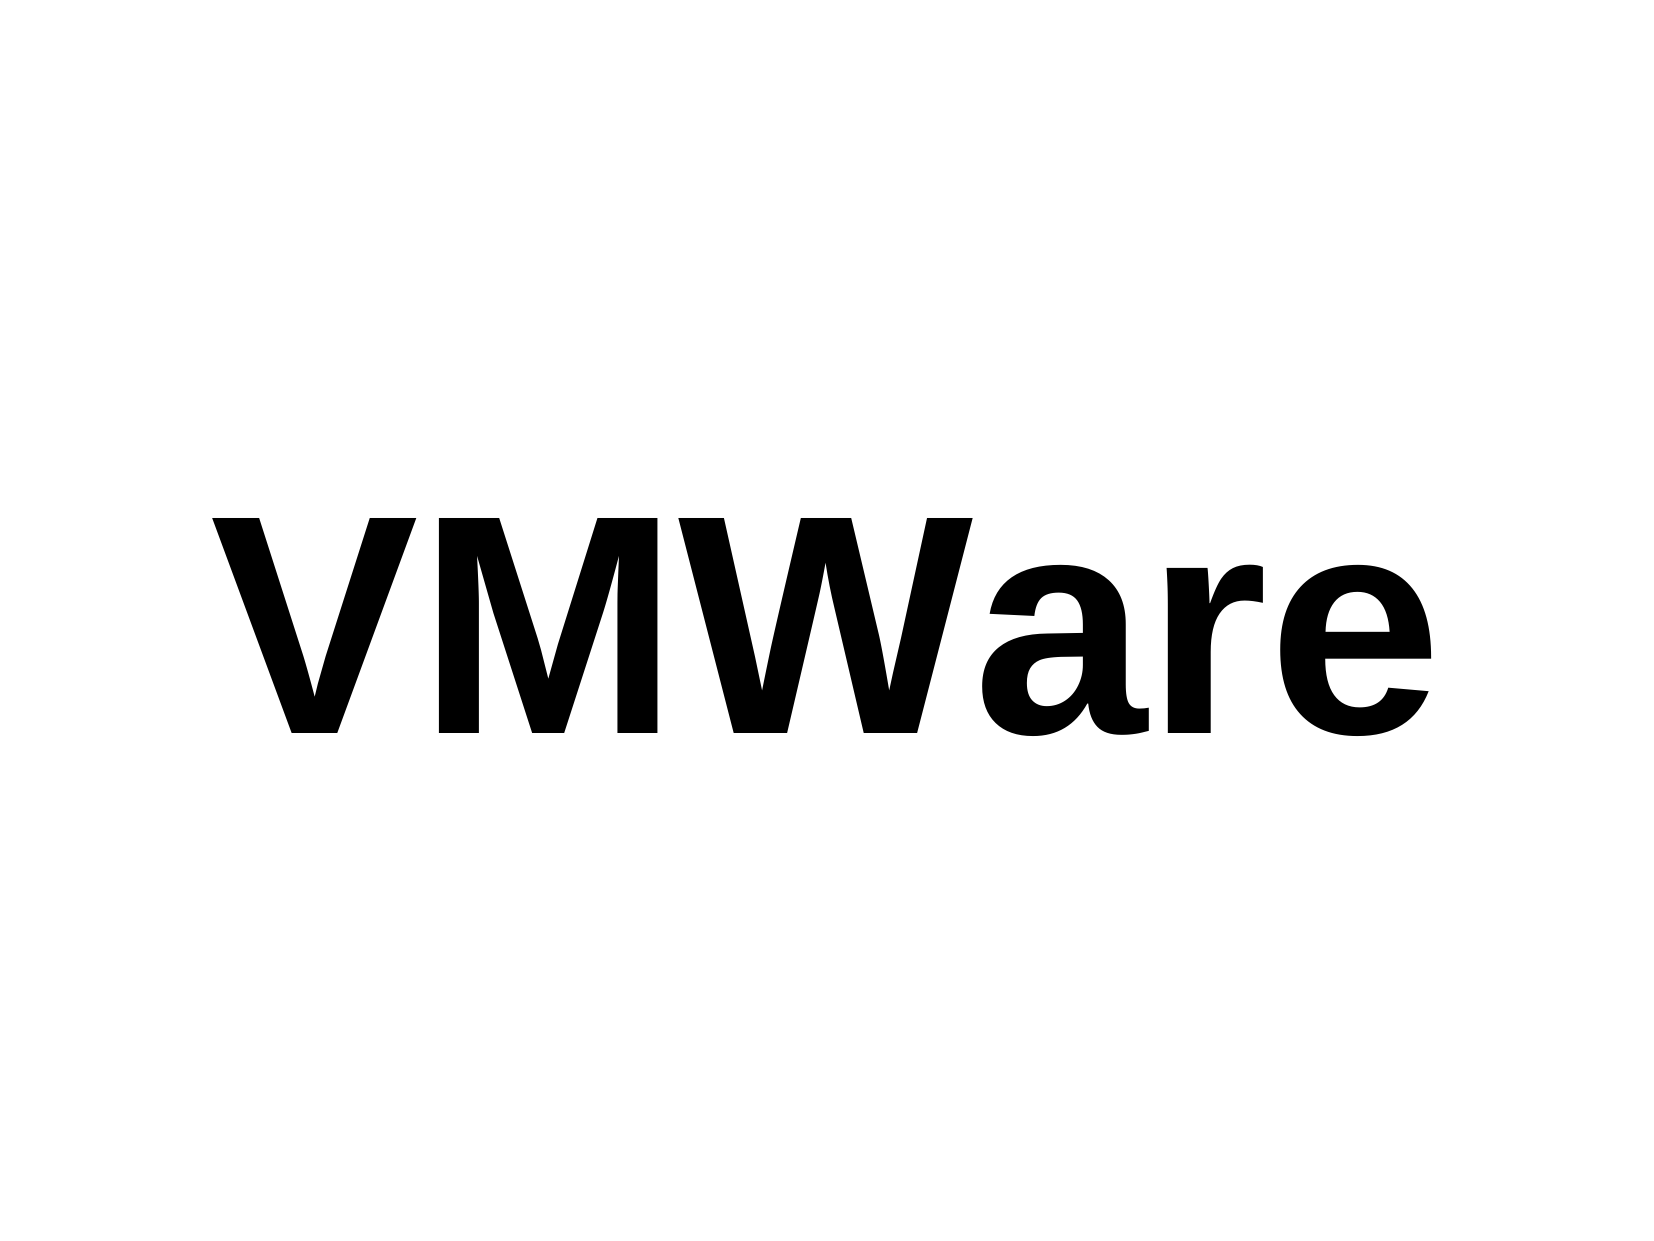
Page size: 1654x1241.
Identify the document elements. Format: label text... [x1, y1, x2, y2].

title VMWare [82, 49, 1571, 1201]
